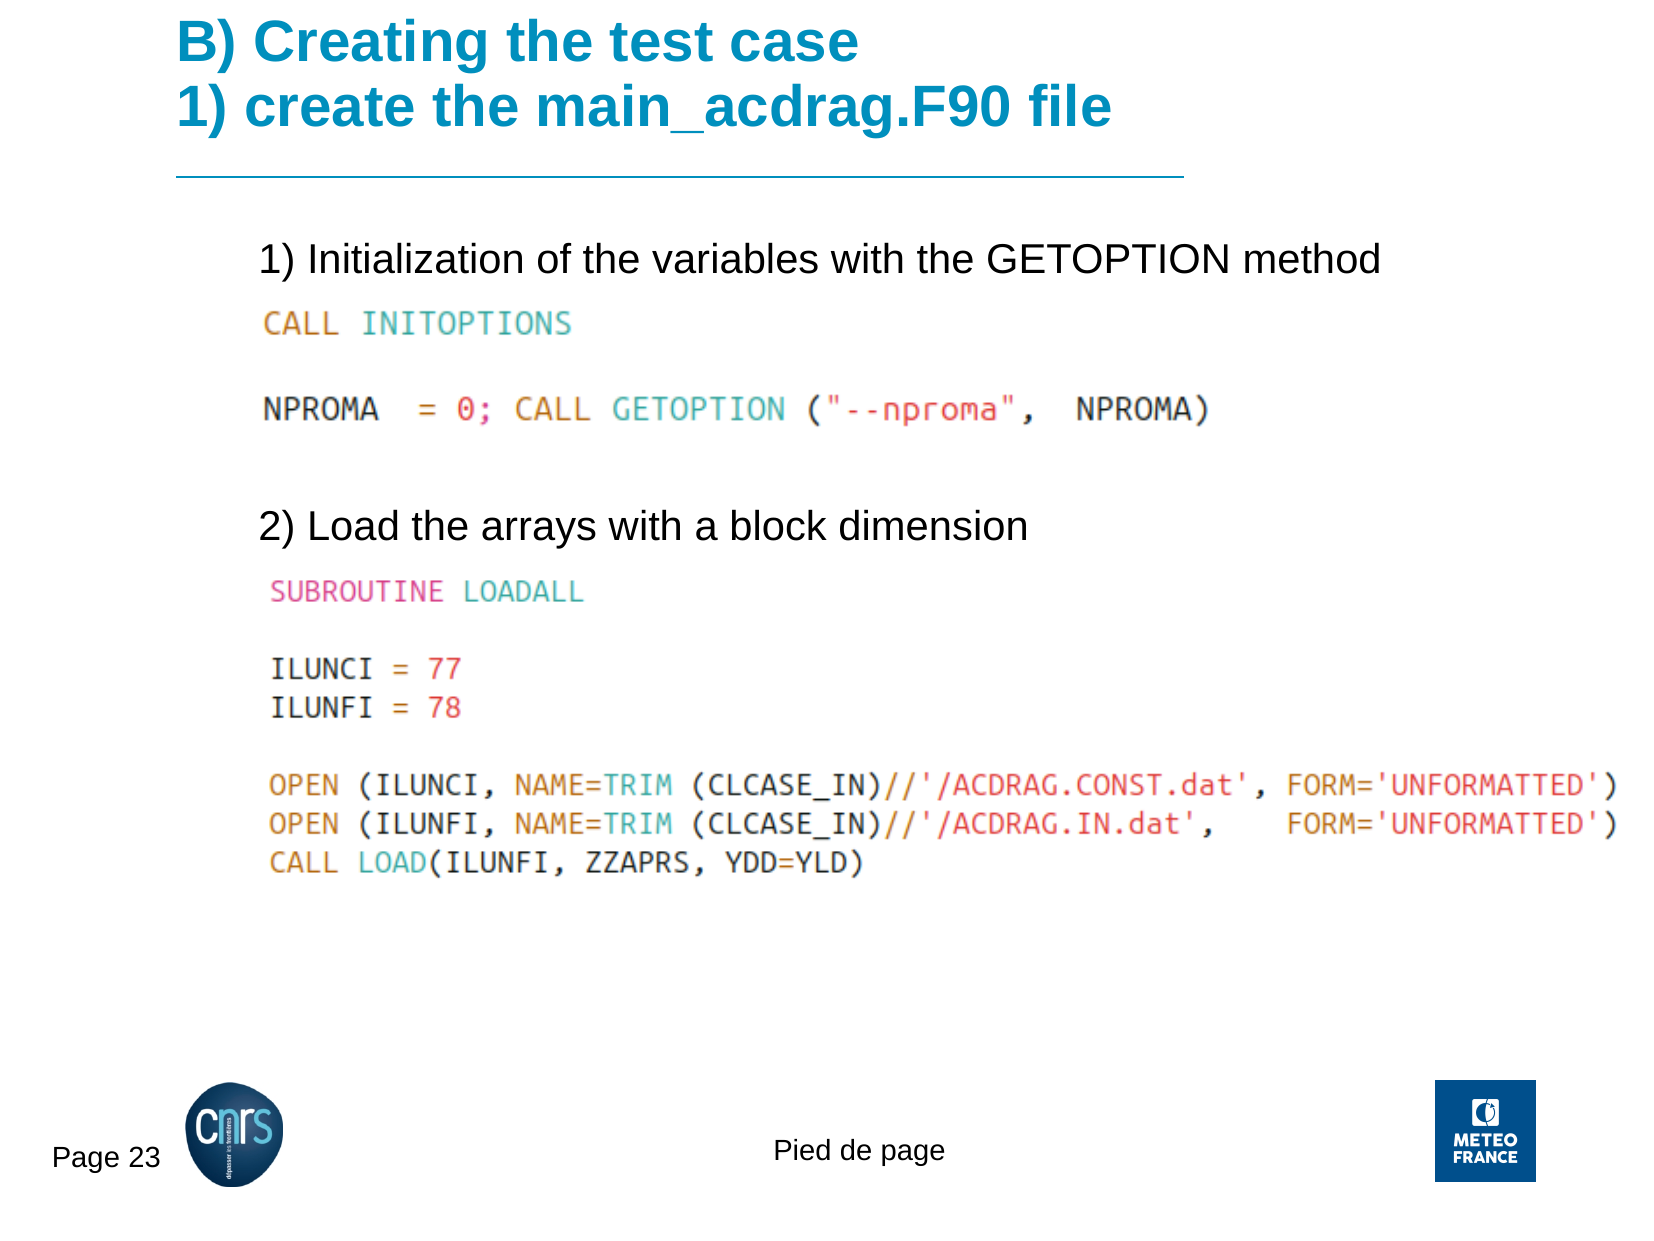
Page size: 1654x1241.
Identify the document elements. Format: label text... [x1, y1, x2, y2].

picture [247, 565, 1639, 894]
picture [185, 1082, 283, 1187]
title B) Creating the test case 1) create the main_acdrag.F90 file [176, 8, 1609, 139]
picture [250, 302, 1243, 444]
picture [1435, 1080, 1536, 1182]
list 1) Initialization of the variables with the GETOPTION method 2) Load the arrays with a block dimension [157, 235, 1571, 1010]
